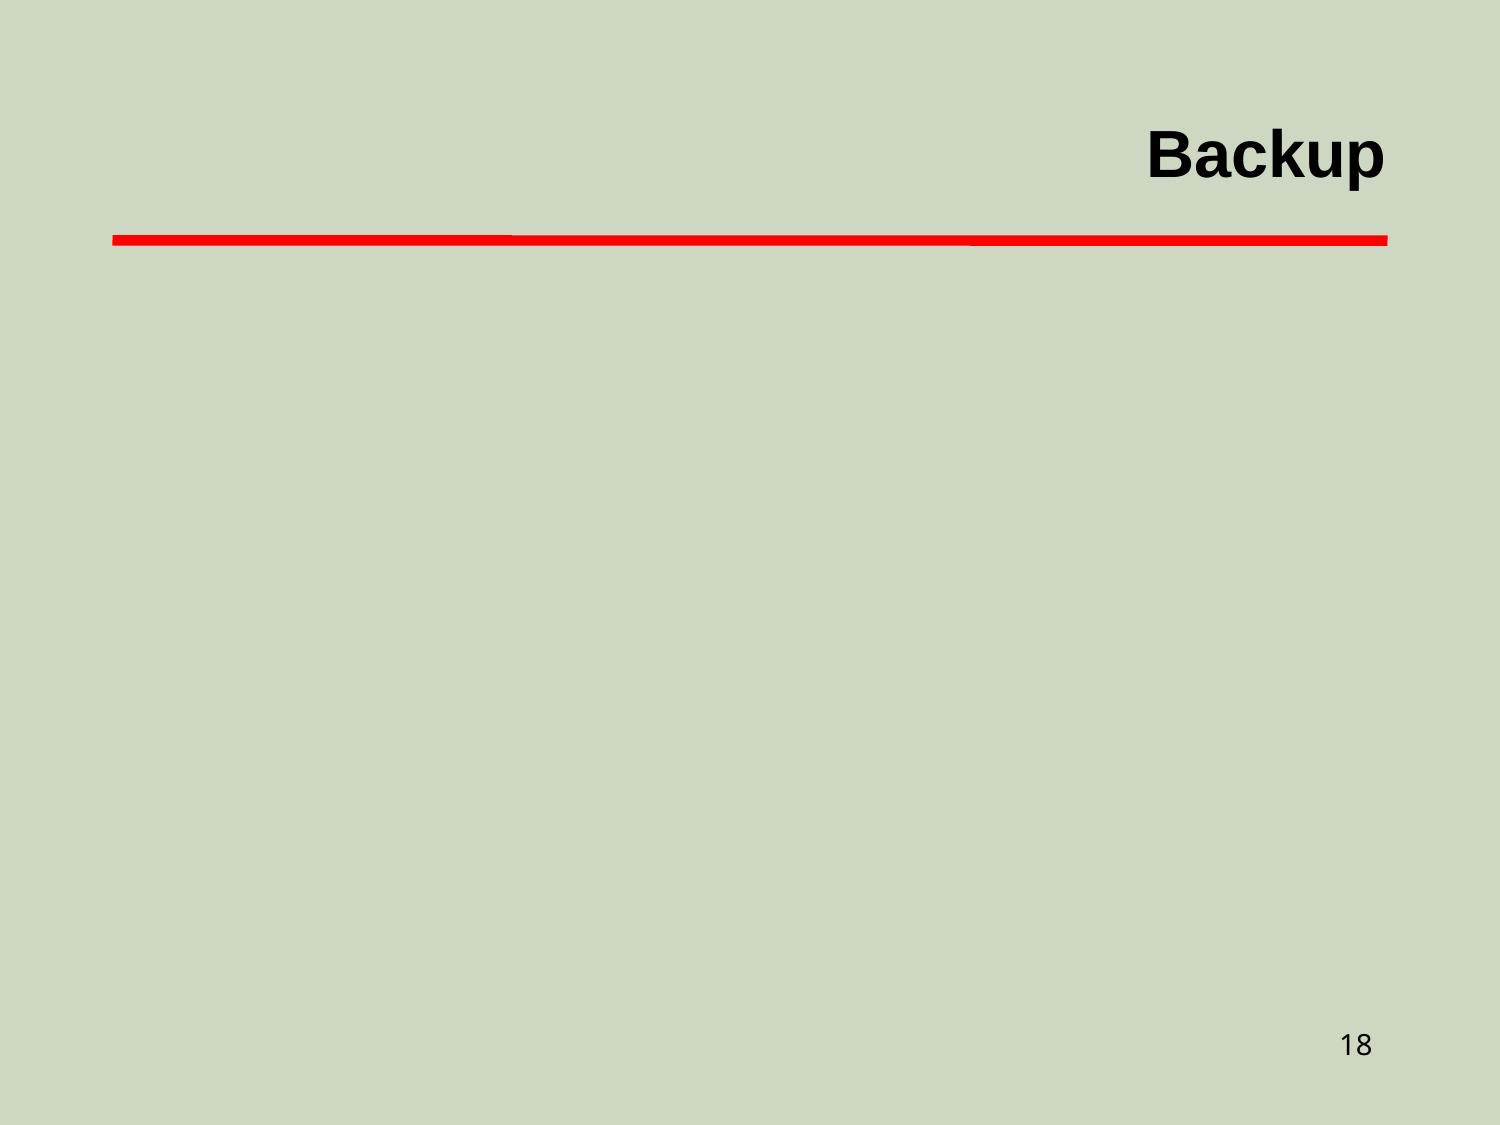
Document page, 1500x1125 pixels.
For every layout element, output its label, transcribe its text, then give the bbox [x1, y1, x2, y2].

title Backup [124, 85, 1387, 223]
